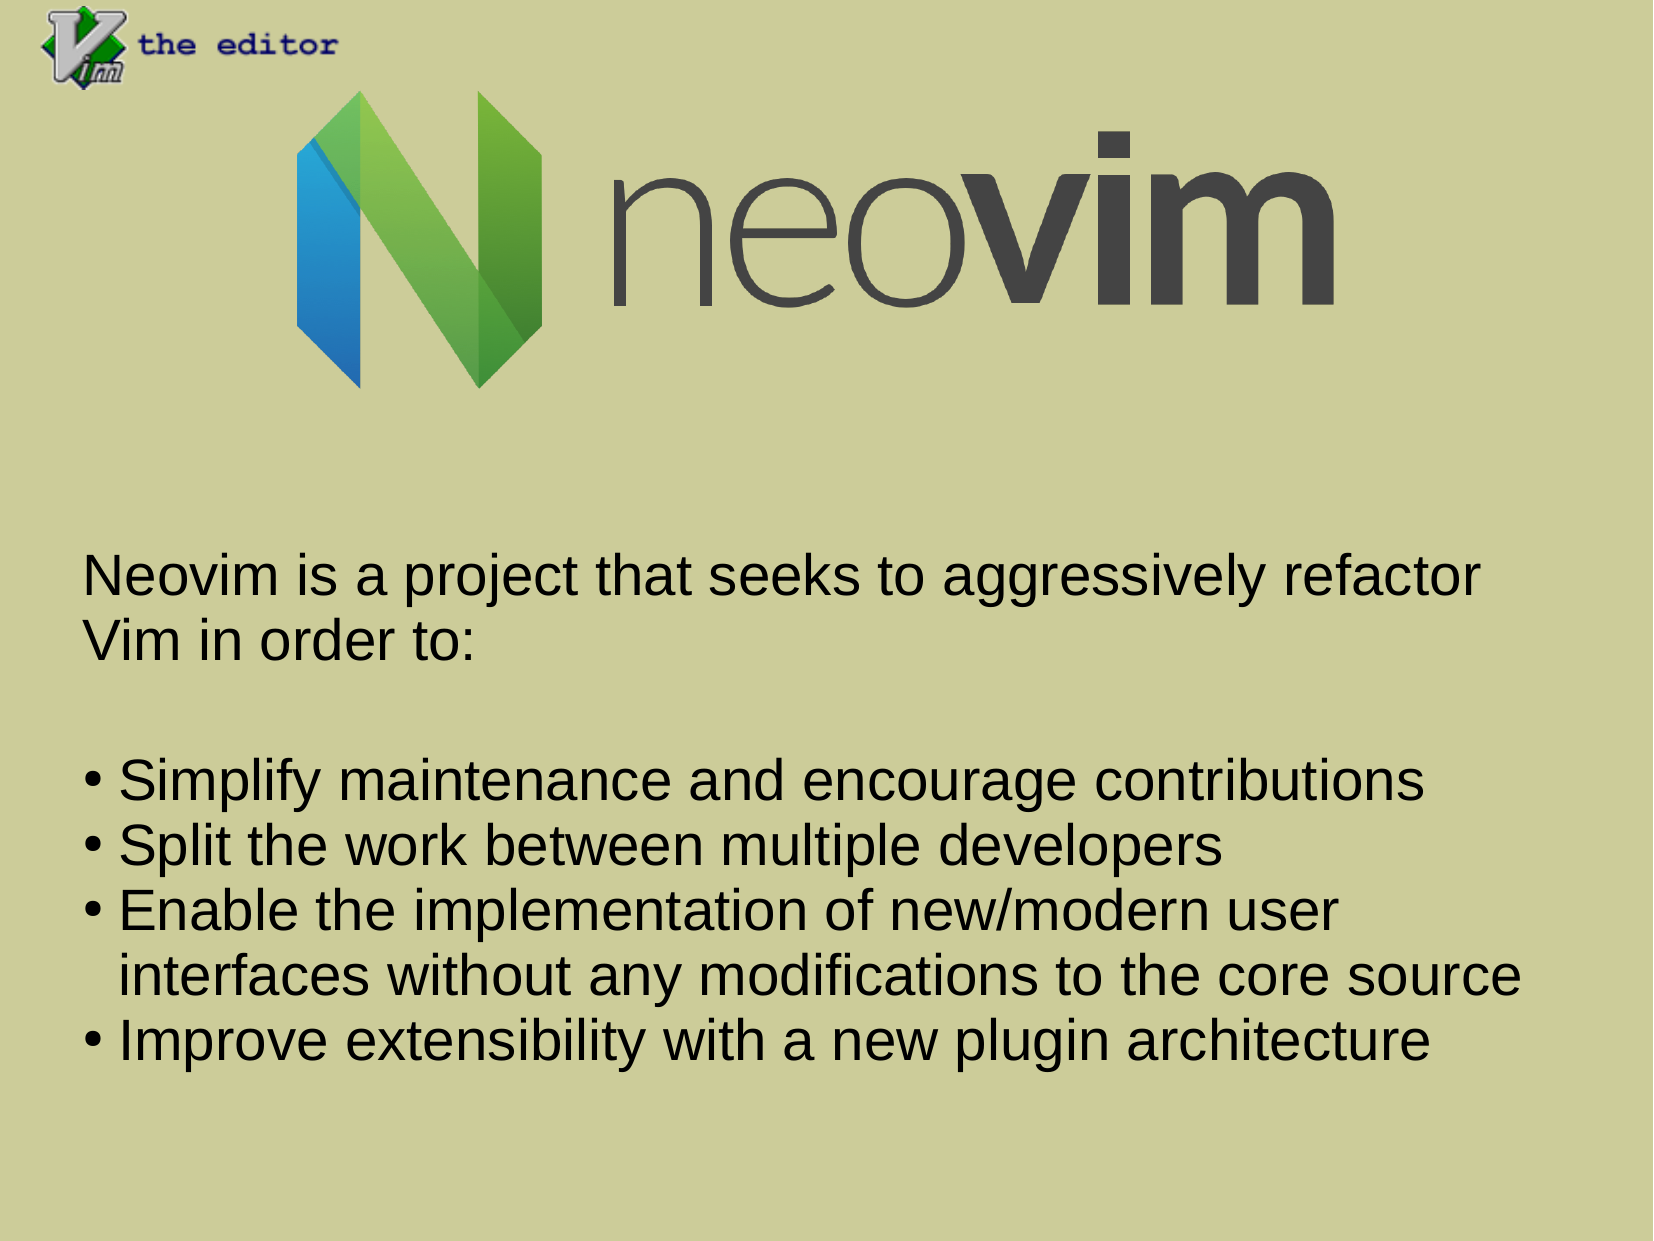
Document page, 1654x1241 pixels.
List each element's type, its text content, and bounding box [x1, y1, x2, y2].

subtitle Neovim is a project that seeks to aggressively refactor Vim in order to: Simplify maintenance and encourage contributions Split the work between multiple developers Enable the implementation of new/modern user interfaces without any modifications to the core source Improve extensibility with a new plugin architecture [82, 542, 1571, 1148]
picture [6, 6, 1336, 390]
